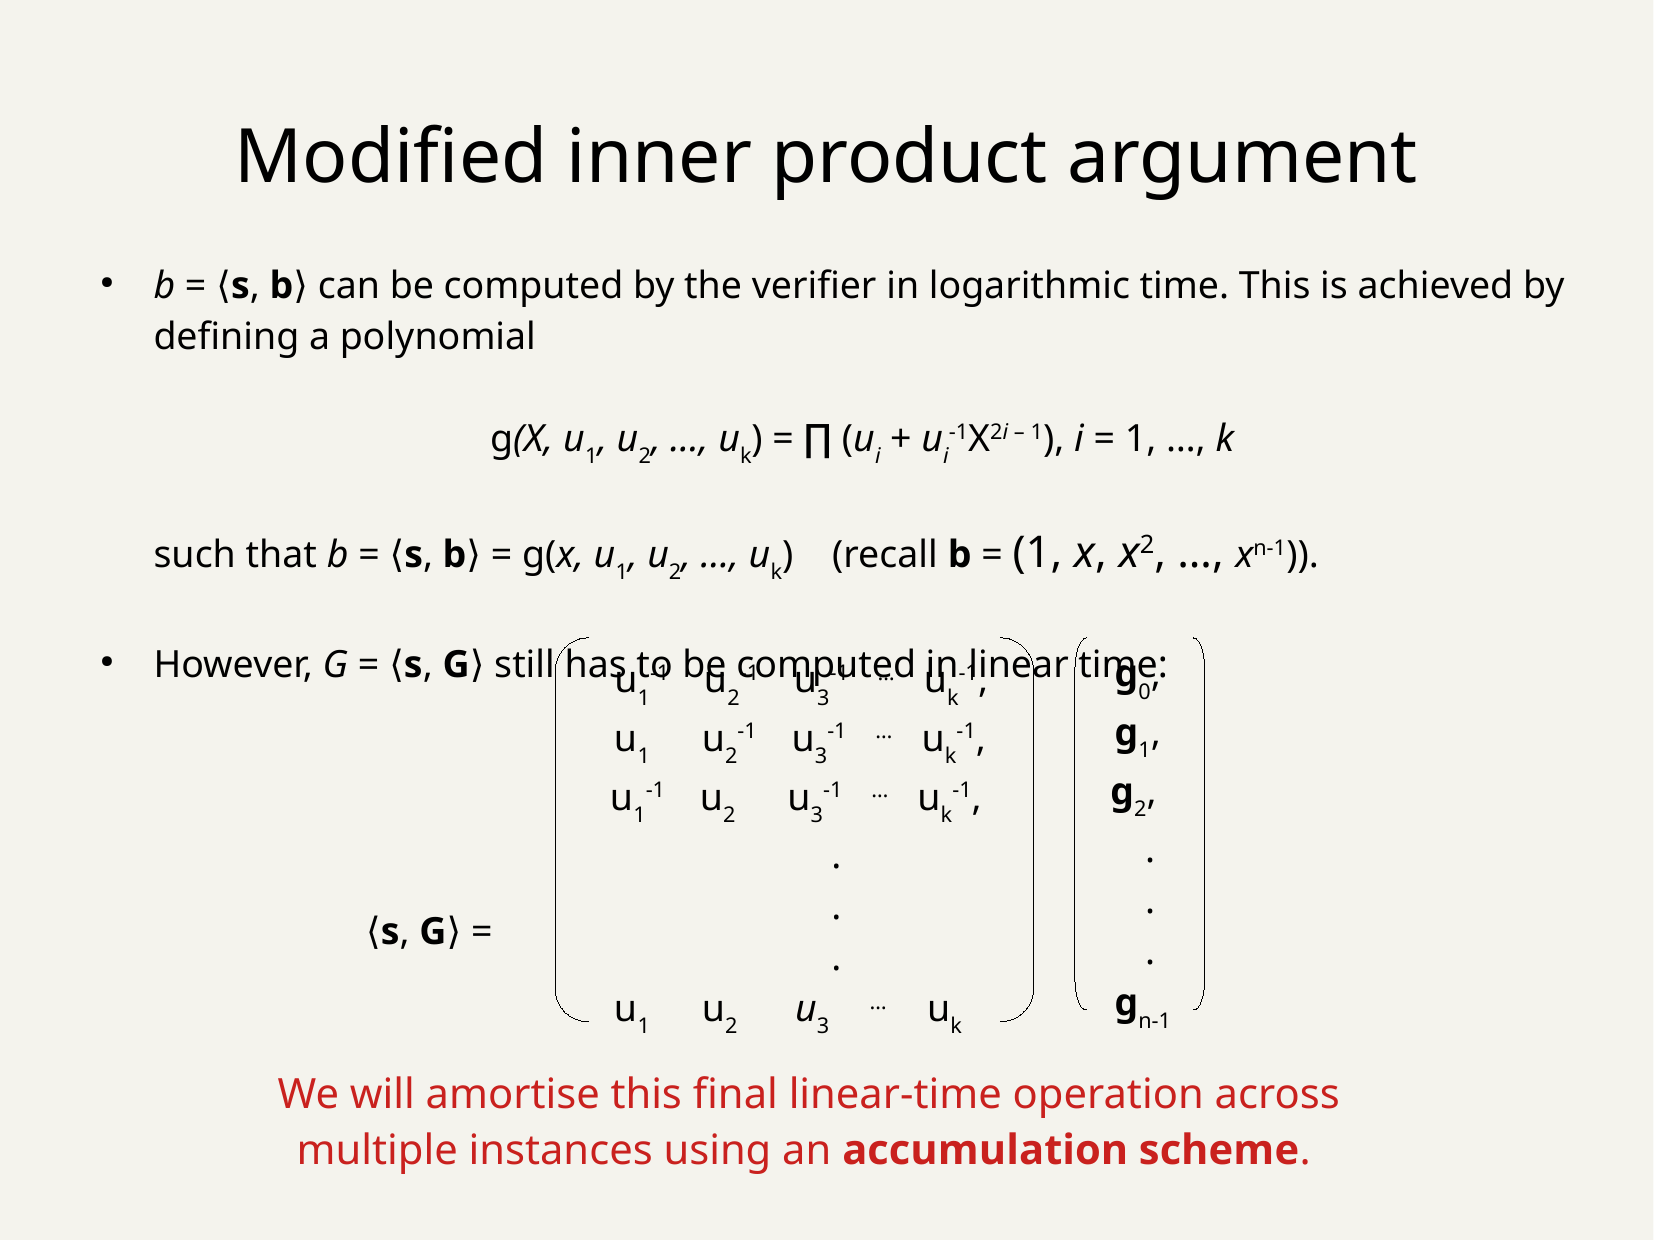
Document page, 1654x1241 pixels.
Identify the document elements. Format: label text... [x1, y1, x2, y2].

text_box We will amortise this final linear-time operation across multiple instances using an accumulation scheme. [212, 1055, 1406, 1170]
title Modified inner product argument [82, 49, 1571, 207]
list b = ⟨s, b⟩ can be computed by the verifier in logarithmic time. This is achieved by defining a polynomial g(X, u1, u2, …, uk) = ∏ (ui + ui-1X2i – 1), i = 1, …, k such that b = ⟨s, b⟩ = g(x, u1, u2, …, uk) (recall b = (1, x, x2, …, xn-1)). However, G = ⟨s, G⟩ still has to be computed in linear time: ⟨s, G⟩ = [82, 207, 1571, 1182]
text_box g0, g1, g2, . . . gn-1 [982, 639, 1223, 1046]
text_box u1-1 u2-1 u3-1 … uk-1, u1 u2-1 u3-1 … uk-1, u1-1 u2 u3-1 … uk-1, . . . u1 u2 u3 … uk [482, 645, 1063, 1052]
